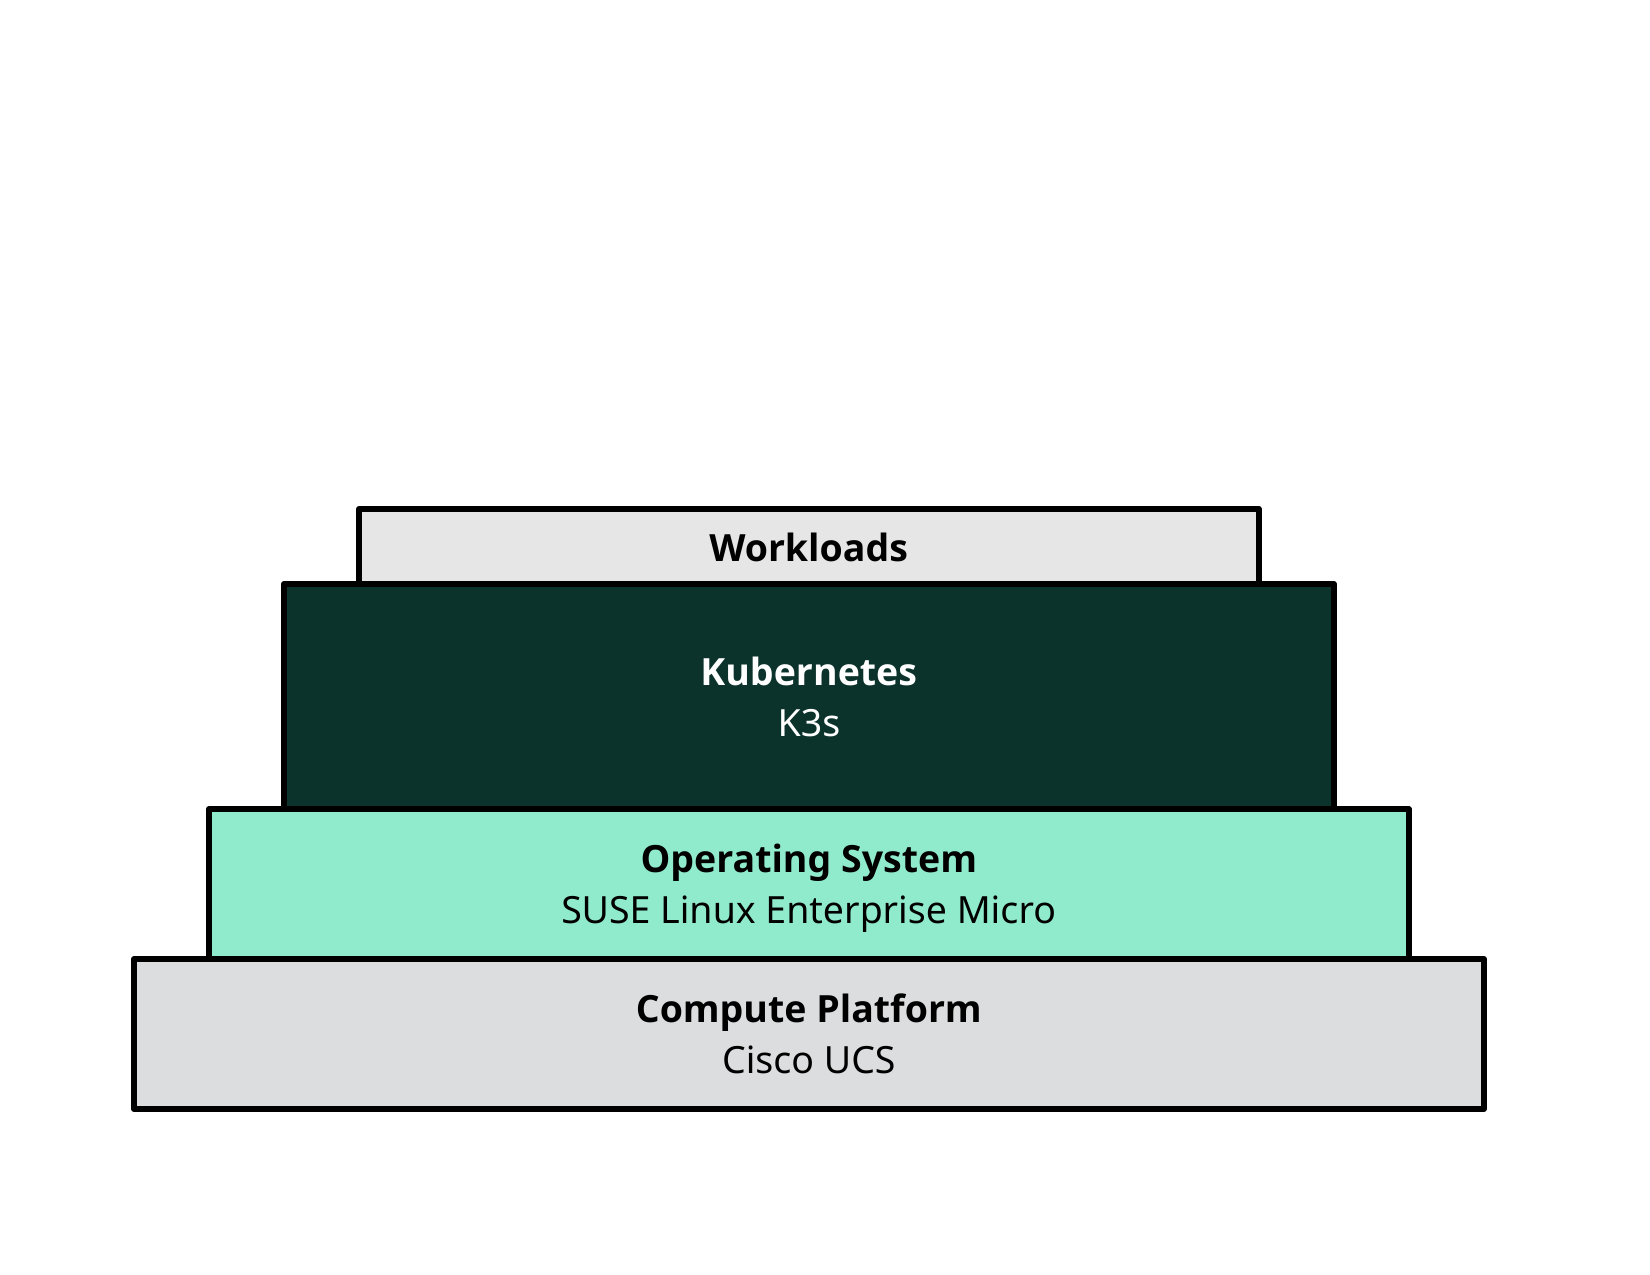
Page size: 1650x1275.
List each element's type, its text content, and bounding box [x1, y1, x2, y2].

text_box Workloads [358, 508, 1259, 584]
text_box Kubernetes K3s [283, 583, 1334, 809]
text_box Operating System SUSE Linux Enterprise Micro [208, 809, 1409, 960]
text_box Compute Platform Cisco UCS [133, 958, 1484, 1109]
